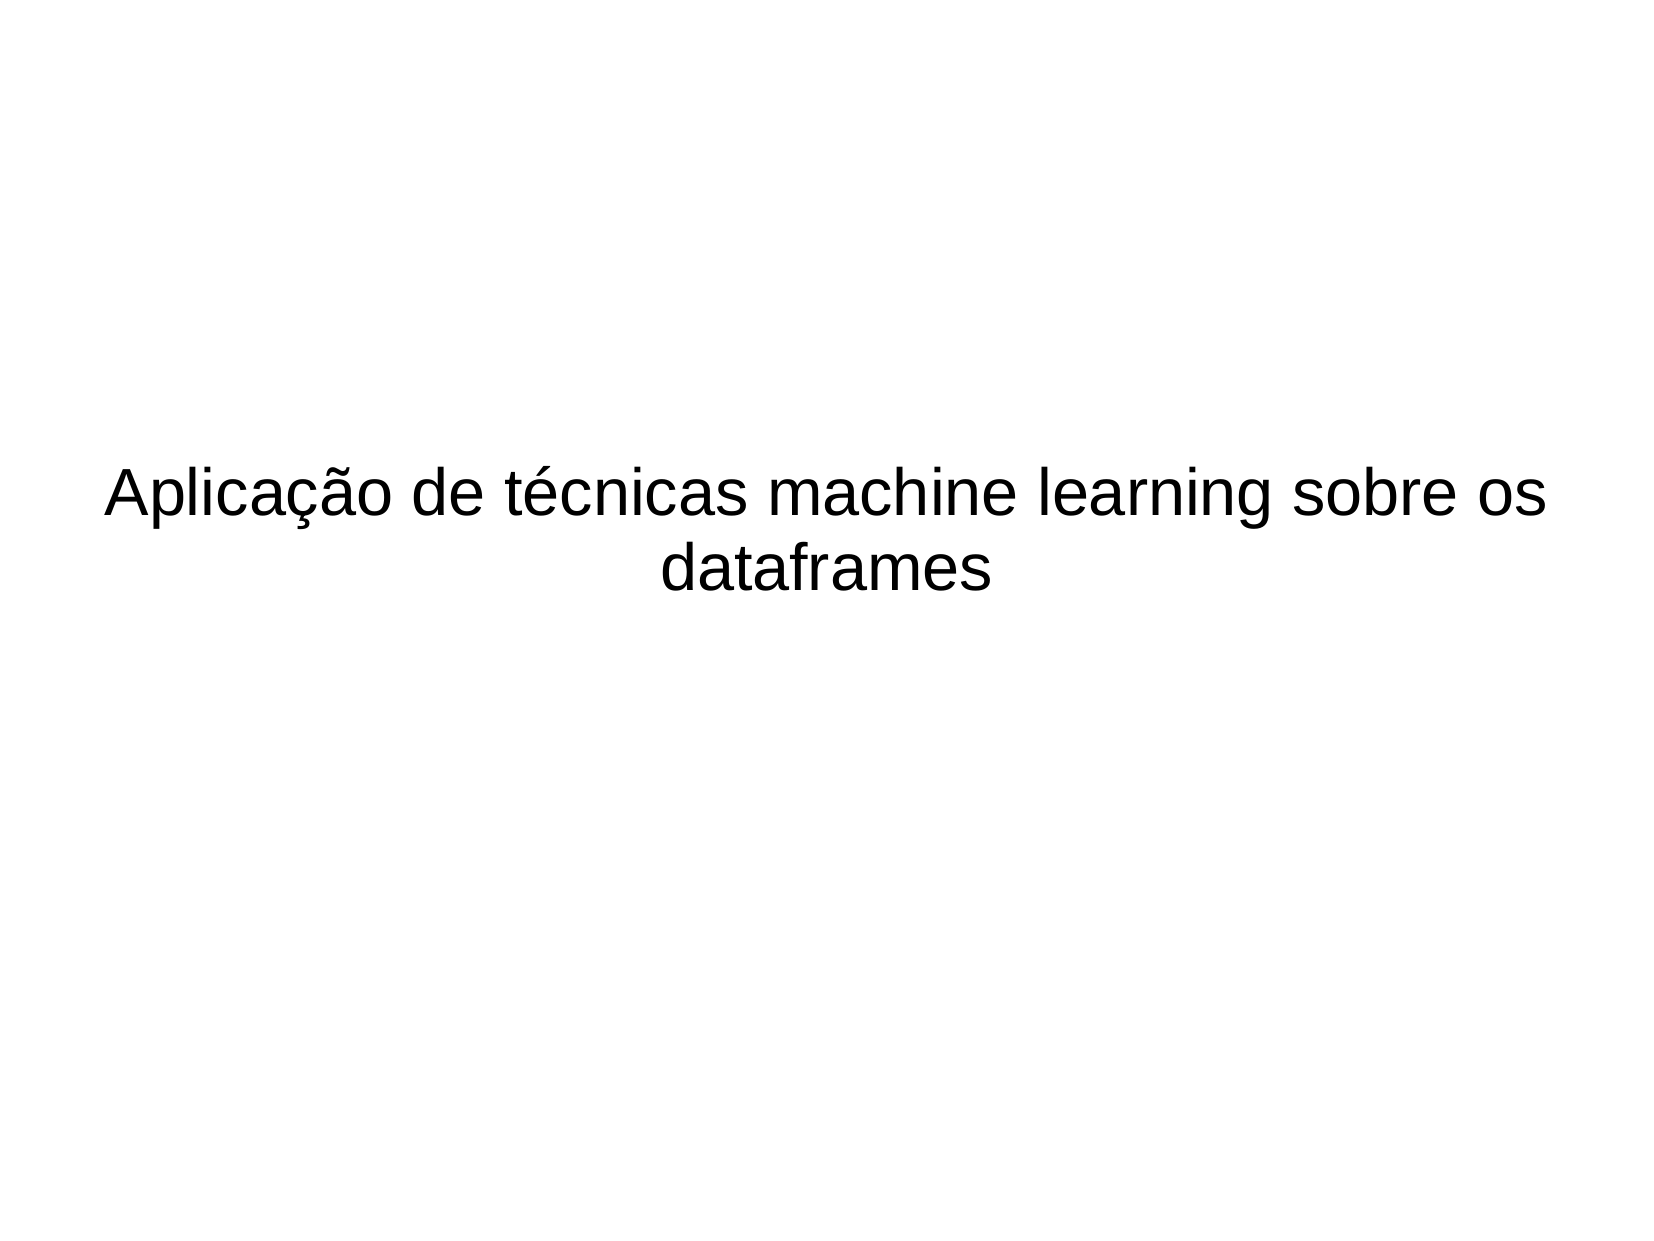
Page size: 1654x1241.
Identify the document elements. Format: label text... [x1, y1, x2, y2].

subtitle Aplicação de técnicas machine learning sobre os dataframes [82, 49, 1571, 1010]
